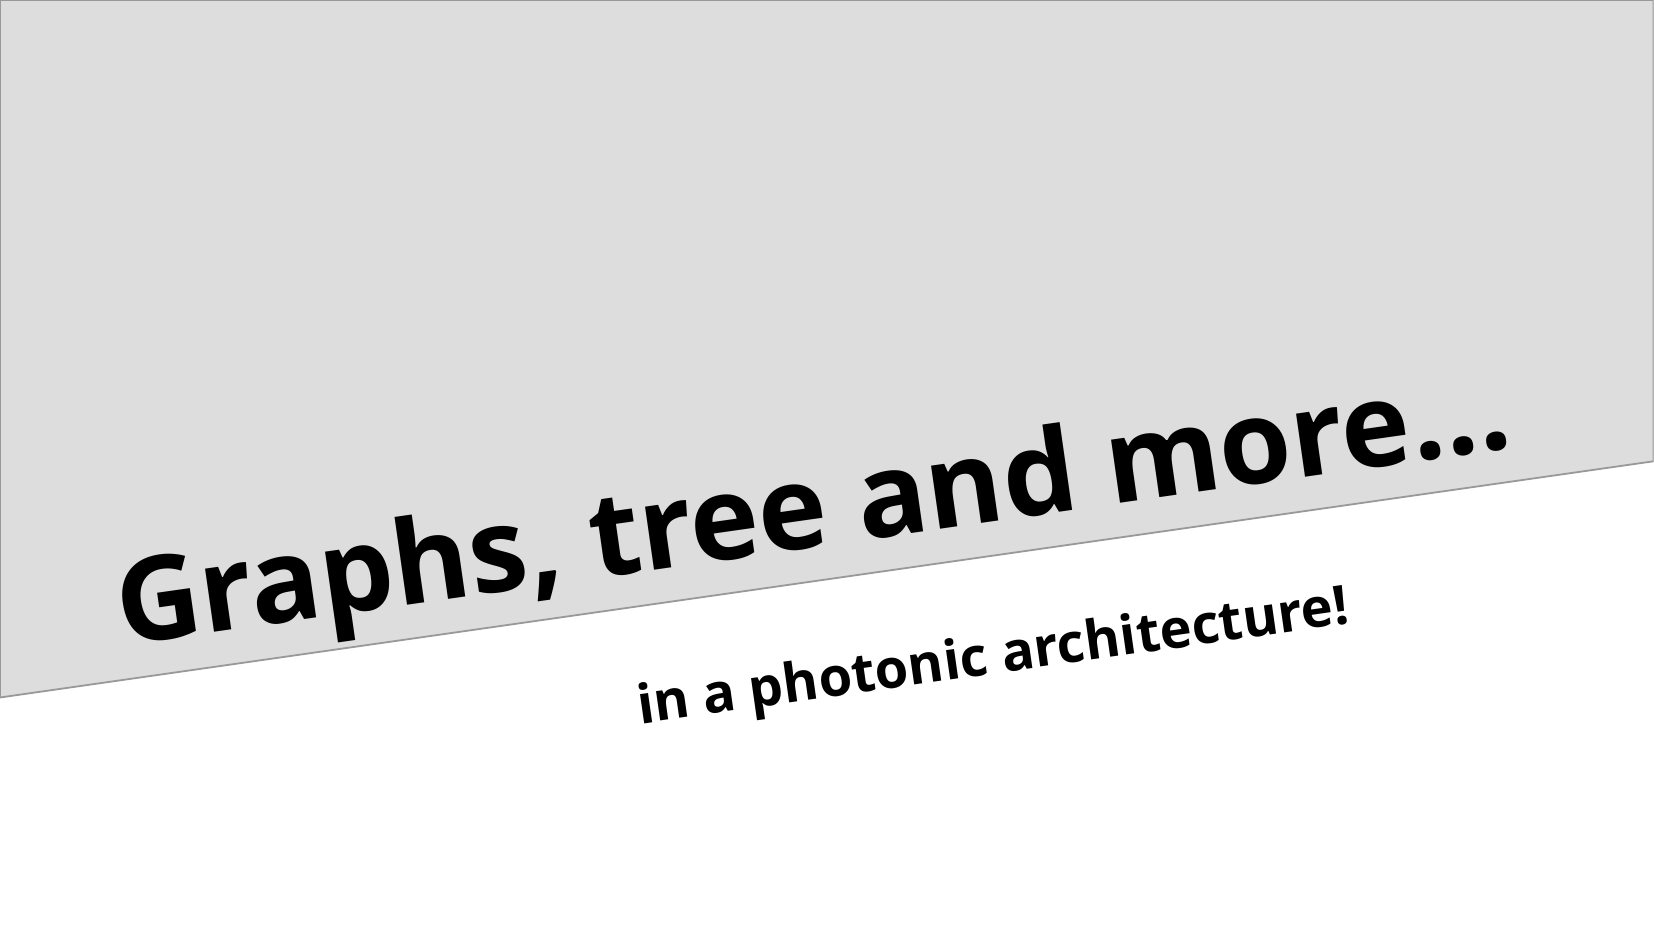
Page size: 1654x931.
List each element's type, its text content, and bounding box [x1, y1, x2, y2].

text_box [100, 478, 1546, 782]
title Graphs, tree and more… [62, 267, 1562, 737]
text_box in a photonic architecture! [523, 543, 1469, 810]
